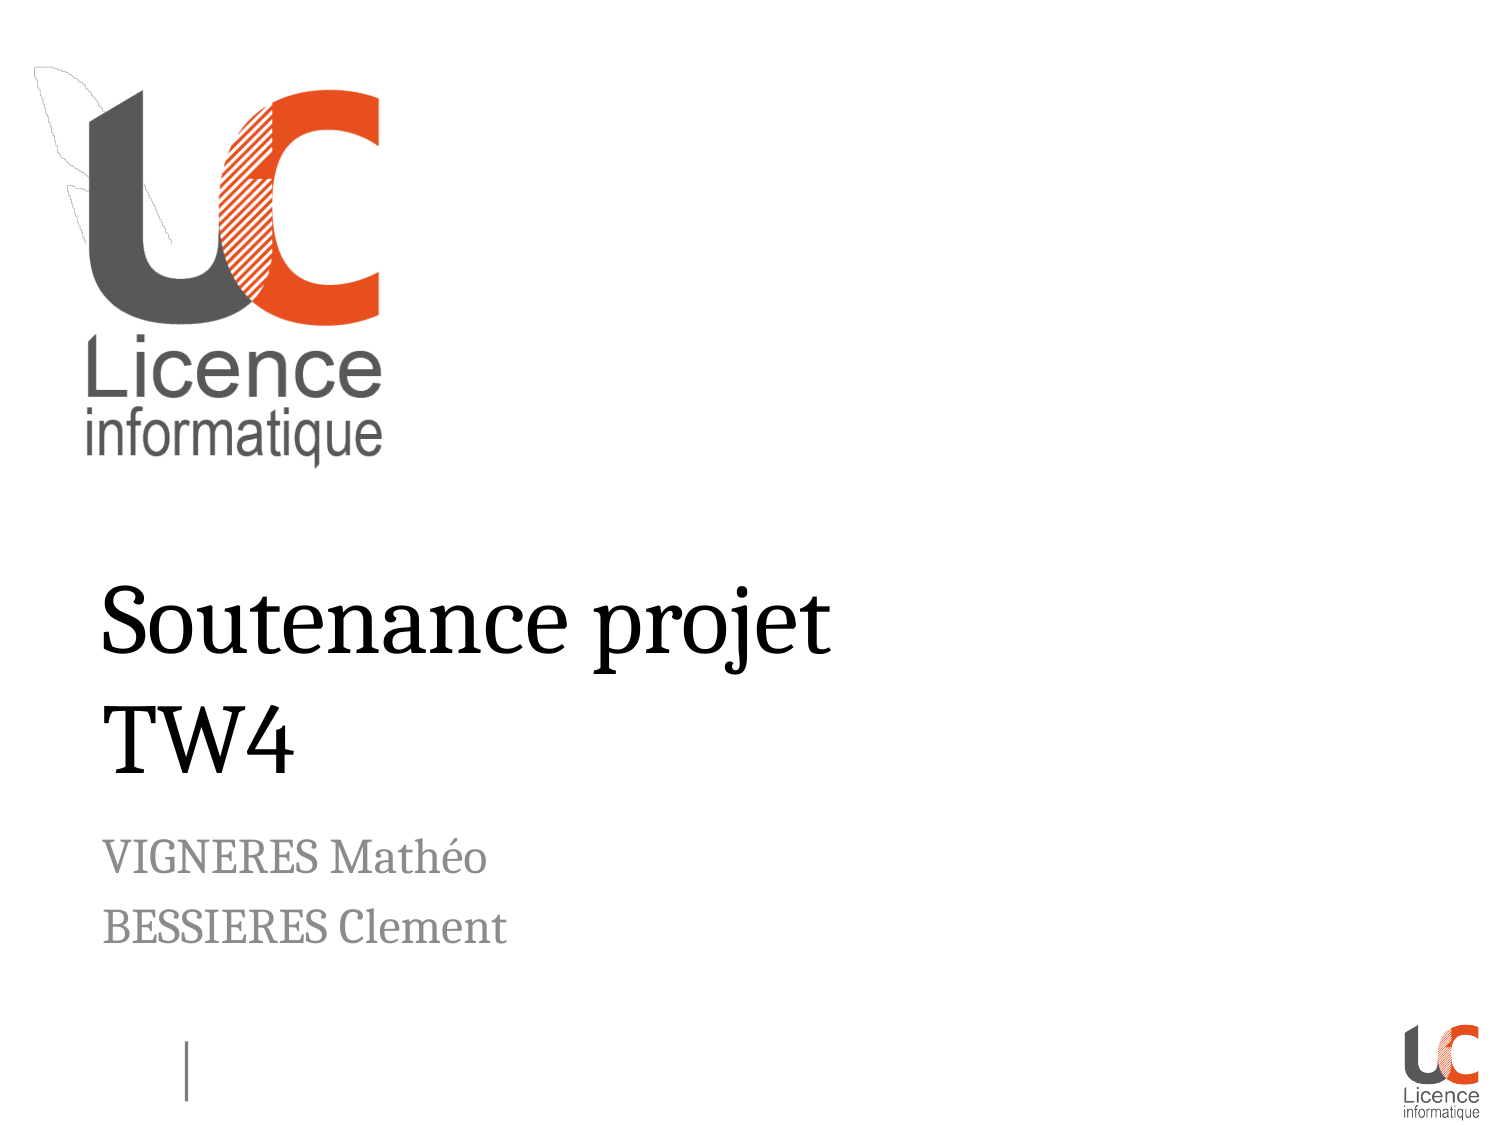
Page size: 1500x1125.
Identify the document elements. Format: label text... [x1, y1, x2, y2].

picture [29, 63, 401, 473]
subtitle VIGNERES Mathéo BESSIERES Clement [87, 816, 950, 947]
picture [1398, 1020, 1484, 1122]
title Soutenance projet TW4 [87, 507, 950, 801]
